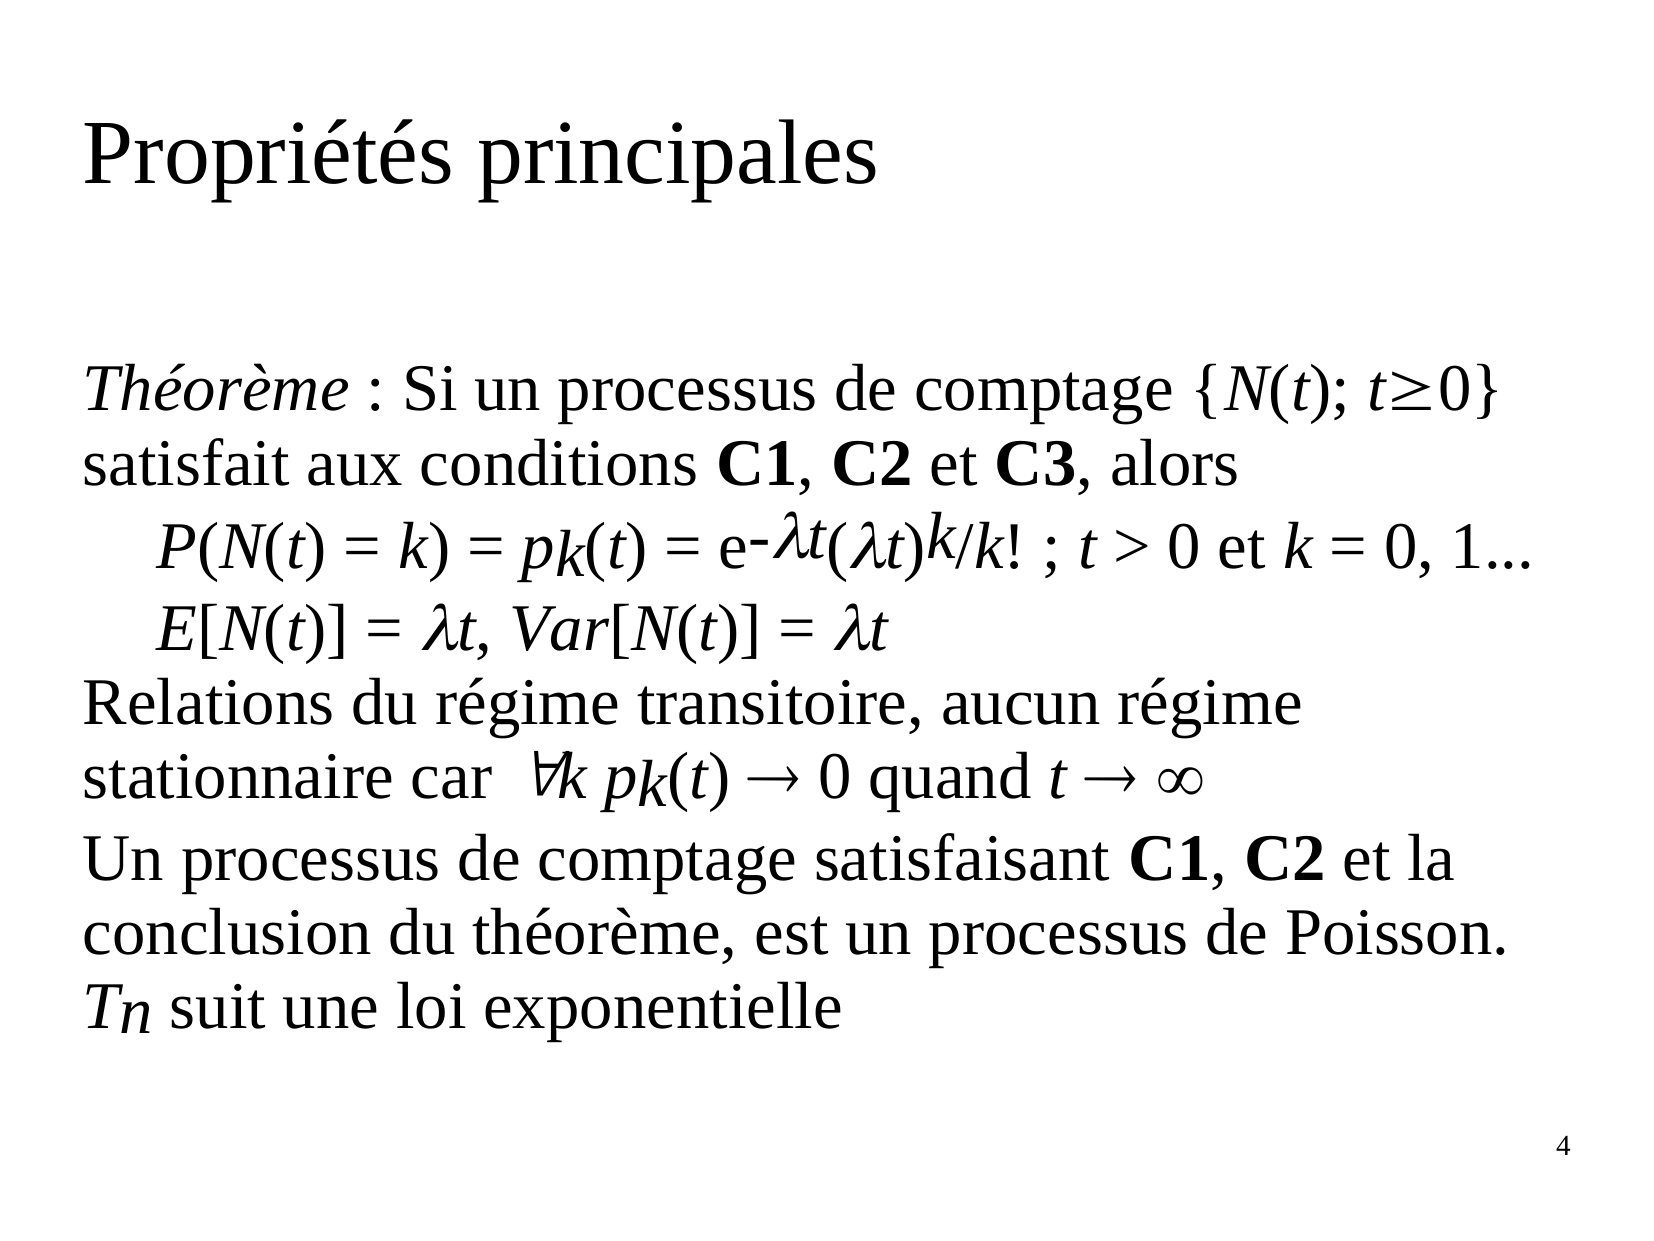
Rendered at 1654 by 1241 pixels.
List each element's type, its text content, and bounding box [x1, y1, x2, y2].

subtitle Théorème : Si un processus de comptage {N(t); t0} satisfait aux conditions C1, C2 et C3, alors P(N(t) = k) = pk(t) = e-t(t)k/k! ; t > 0 et k = 0, 1... E[N(t)] = t, Var[N(t)] = t Relations du régime transitoire, aucun régime stationnaire car k pk(t)  0 quand t   Un processus de comptage satisfaisant C1, C2 et la conclusion du théorème, est un processus de Poisson. Tn suit une loi exponentielle [82, 290, 1571, 1109]
title Propriétés principales [82, 49, 1571, 257]
